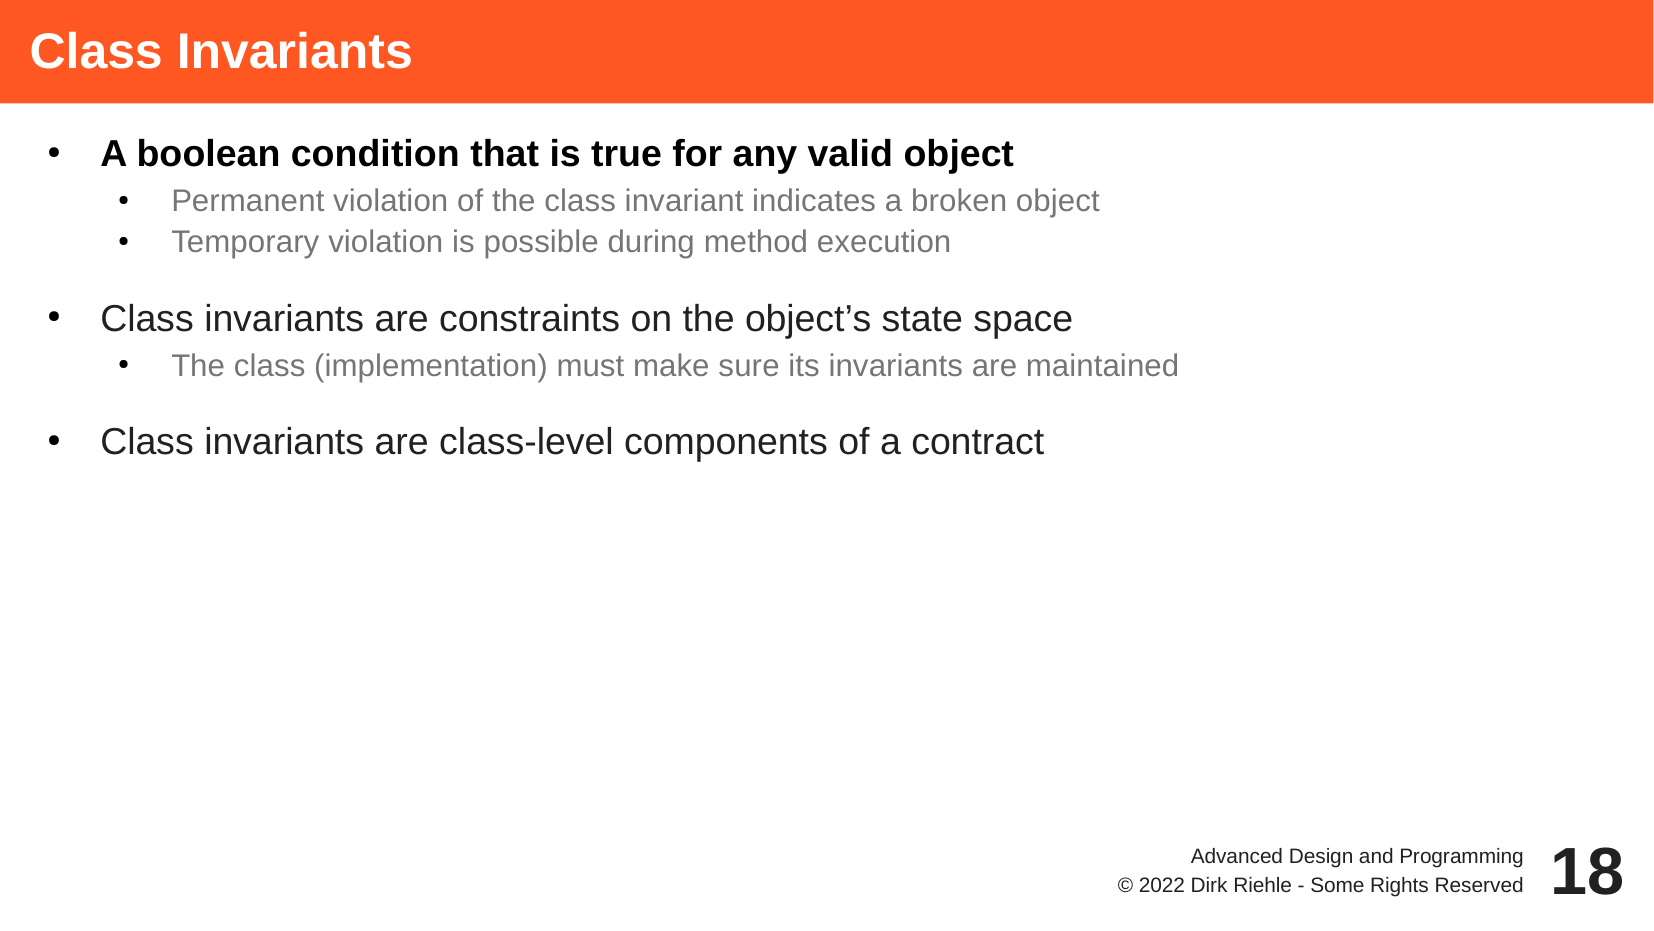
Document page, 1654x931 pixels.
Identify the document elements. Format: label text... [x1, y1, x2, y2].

title Class Invariants [0, 0, 1654, 104]
list A boolean condition that is true for any valid object Permanent violation of the class invariant indicates a broken object Temporary violation is possible during method execution Class invariants are constraints on the object’s state space The class (implementation) must make sure its invariants are maintained Class invariants are class-level components of a contract [29, 132, 1625, 813]
